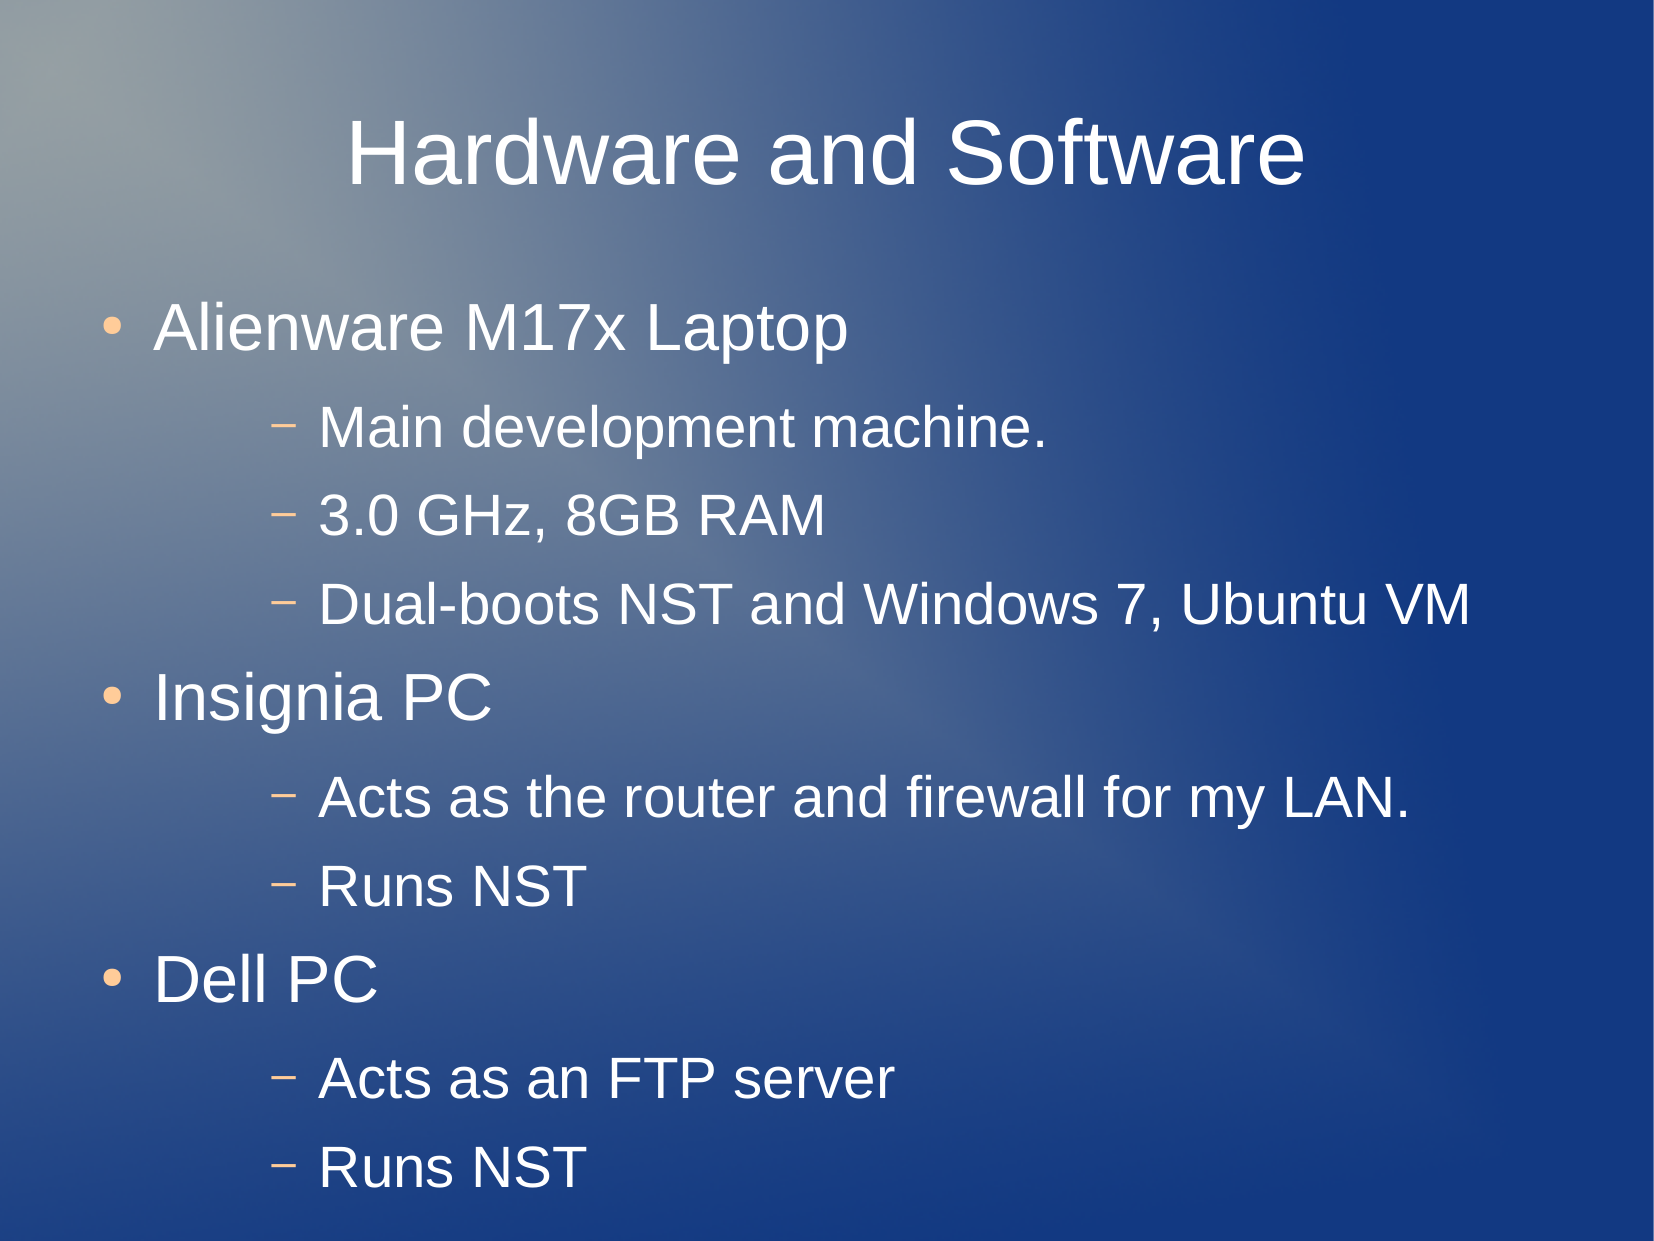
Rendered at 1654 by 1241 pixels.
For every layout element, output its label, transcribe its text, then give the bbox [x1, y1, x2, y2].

title Hardware and Software [82, 49, 1571, 257]
picture [0, 0, 1654, 1241]
list Alienware M17x Laptop Main development machine. 3.0 GHz, 8GB RAM Dual-boots NST and Windows 7, Ubuntu VM Insignia PC Acts as the router and firewall for my LAN. Runs NST Dell PC Acts as an FTP server Runs NST [82, 290, 1571, 1199]
